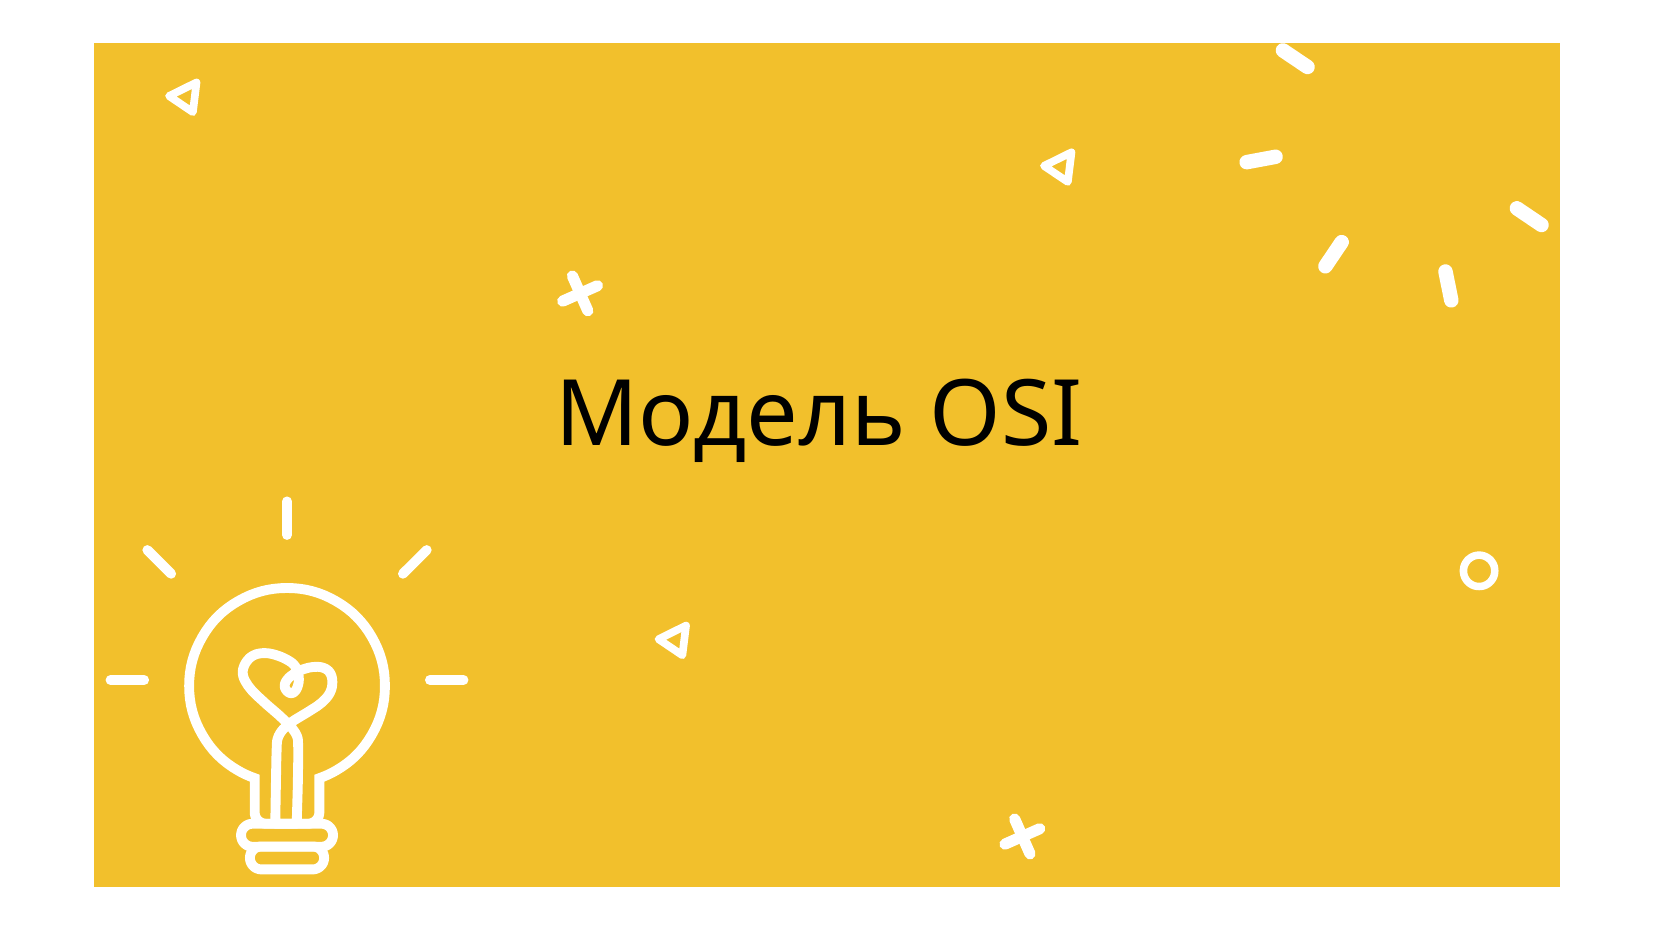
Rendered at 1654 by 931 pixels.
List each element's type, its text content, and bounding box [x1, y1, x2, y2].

title Модель OSI [75, 332, 1564, 488]
